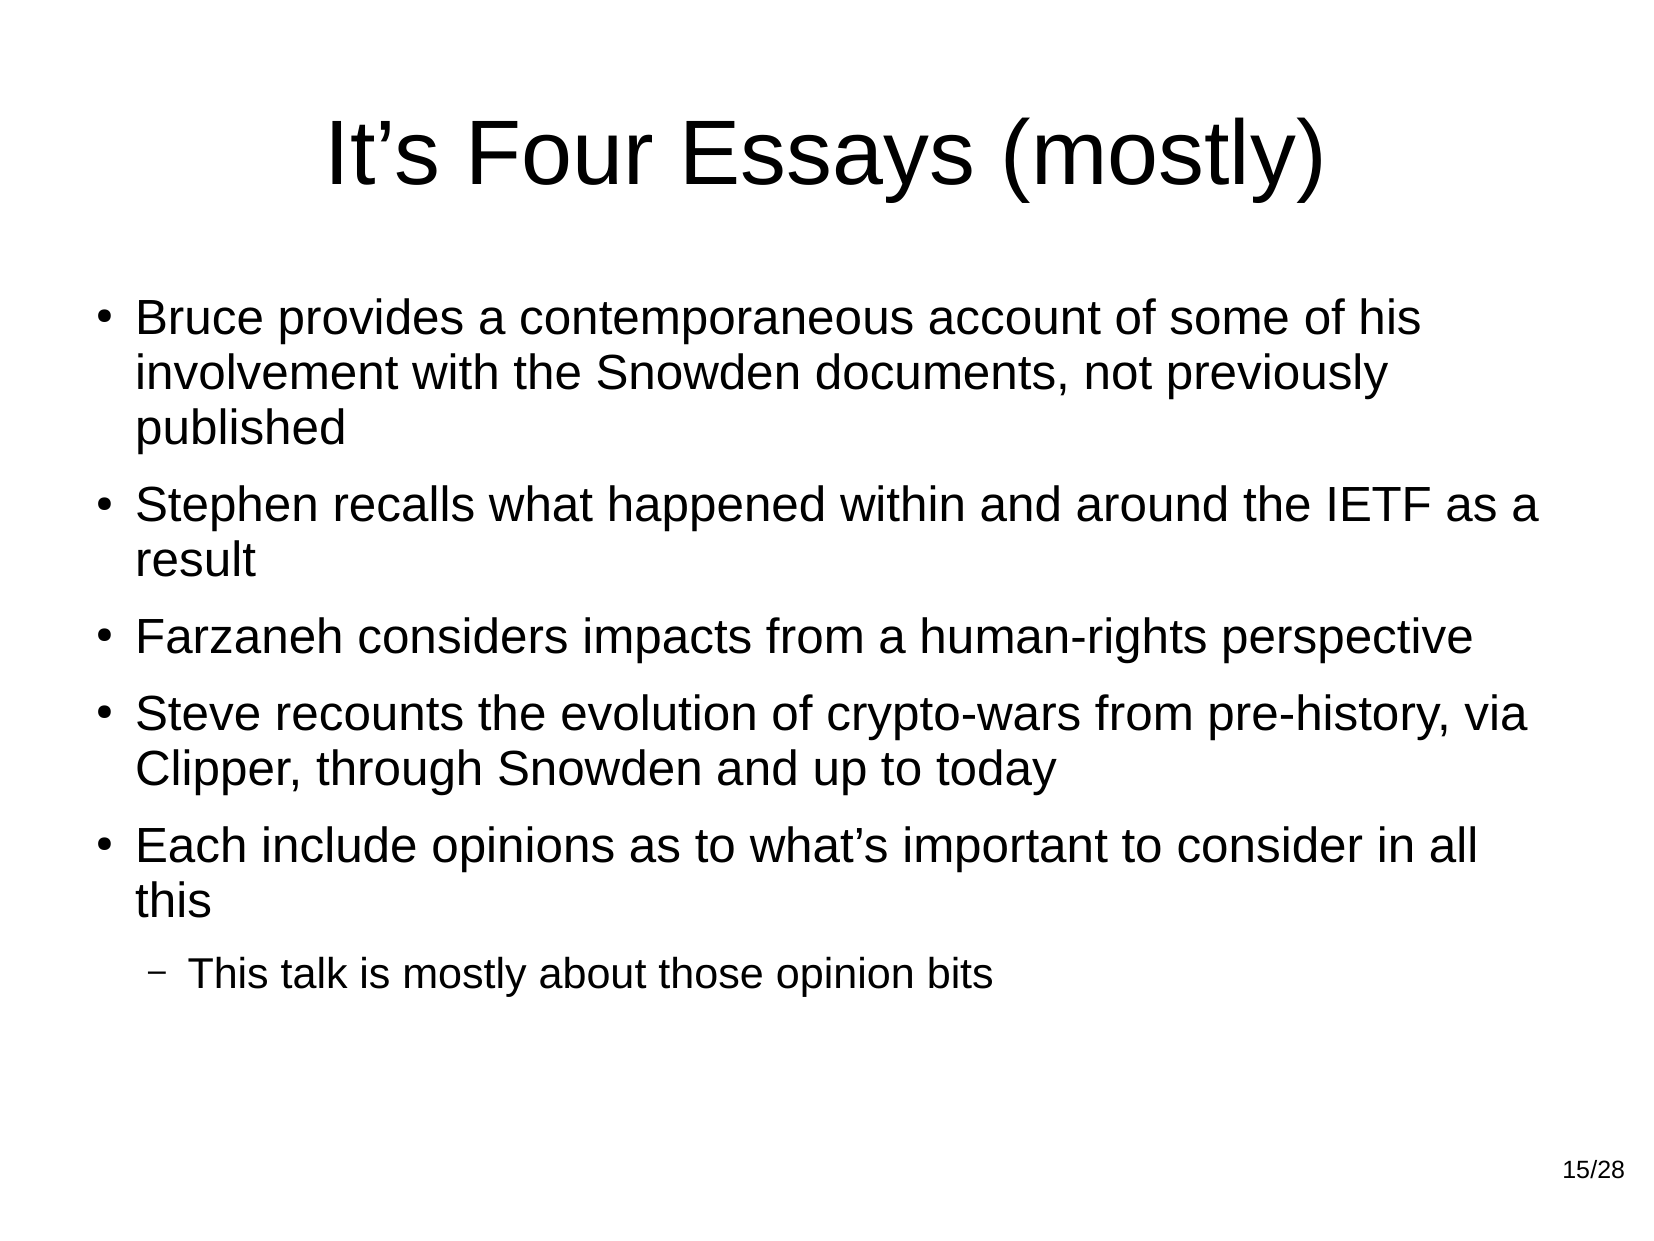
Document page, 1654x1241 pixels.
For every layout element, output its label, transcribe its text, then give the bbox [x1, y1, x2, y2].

title It’s Four Essays (mostly) [82, 49, 1571, 257]
list Bruce provides a contemporaneous account of some of his involvement with the Snowden documents, not previously published Stephen recalls what happened within and around the IETF as a result Farzaneh considers impacts from a human-rights perspective Steve recounts the evolution of crypto-wars from pre-history, via Clipper, through Snowden and up to today Each include opinions as to what’s important to consider in all this This talk is mostly about those opinion bits [82, 290, 1571, 1010]
